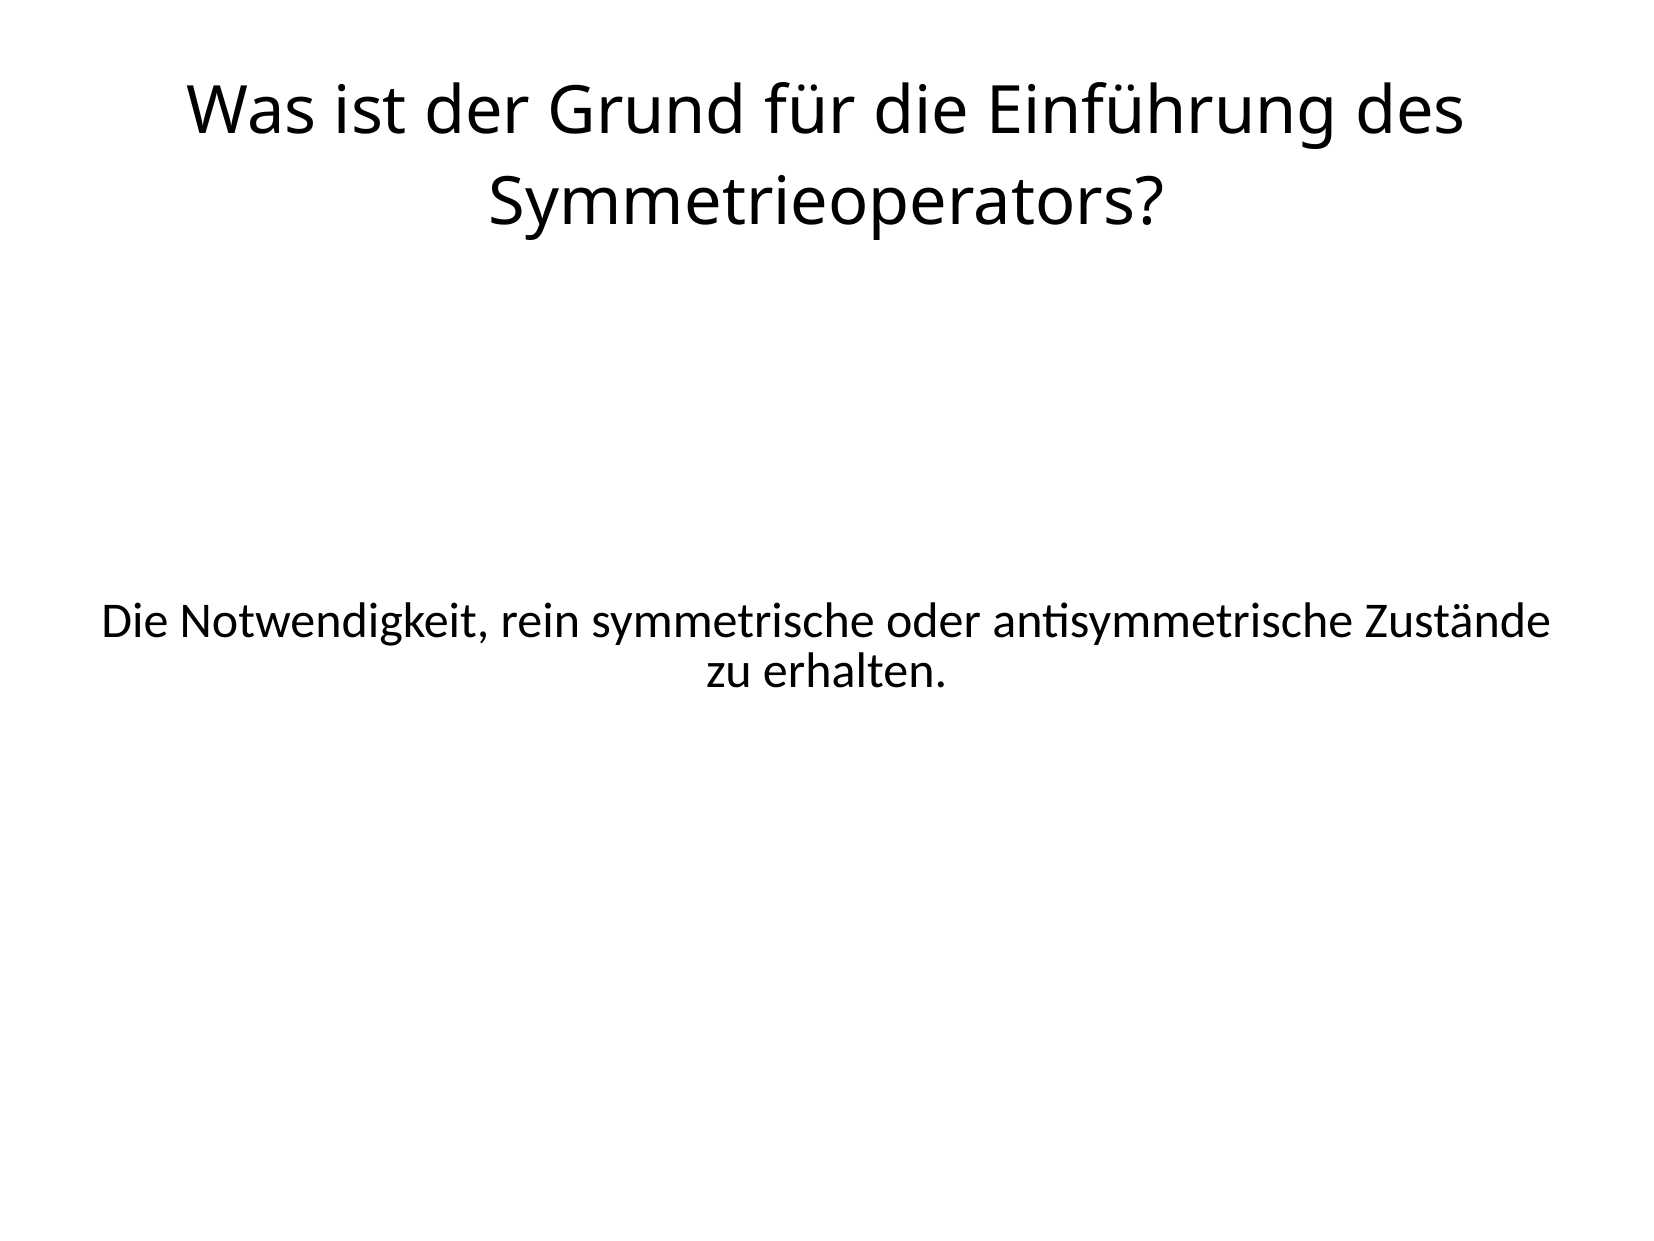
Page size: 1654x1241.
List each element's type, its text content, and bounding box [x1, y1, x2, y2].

title Was ist der Grund für die Einführung des Symmetrieoperators? [82, 49, 1571, 257]
subtitle Die Notwendigkeit, rein symmetrische oder antisymmetrische Zustände zu erhalten. [82, 290, 1571, 1010]
